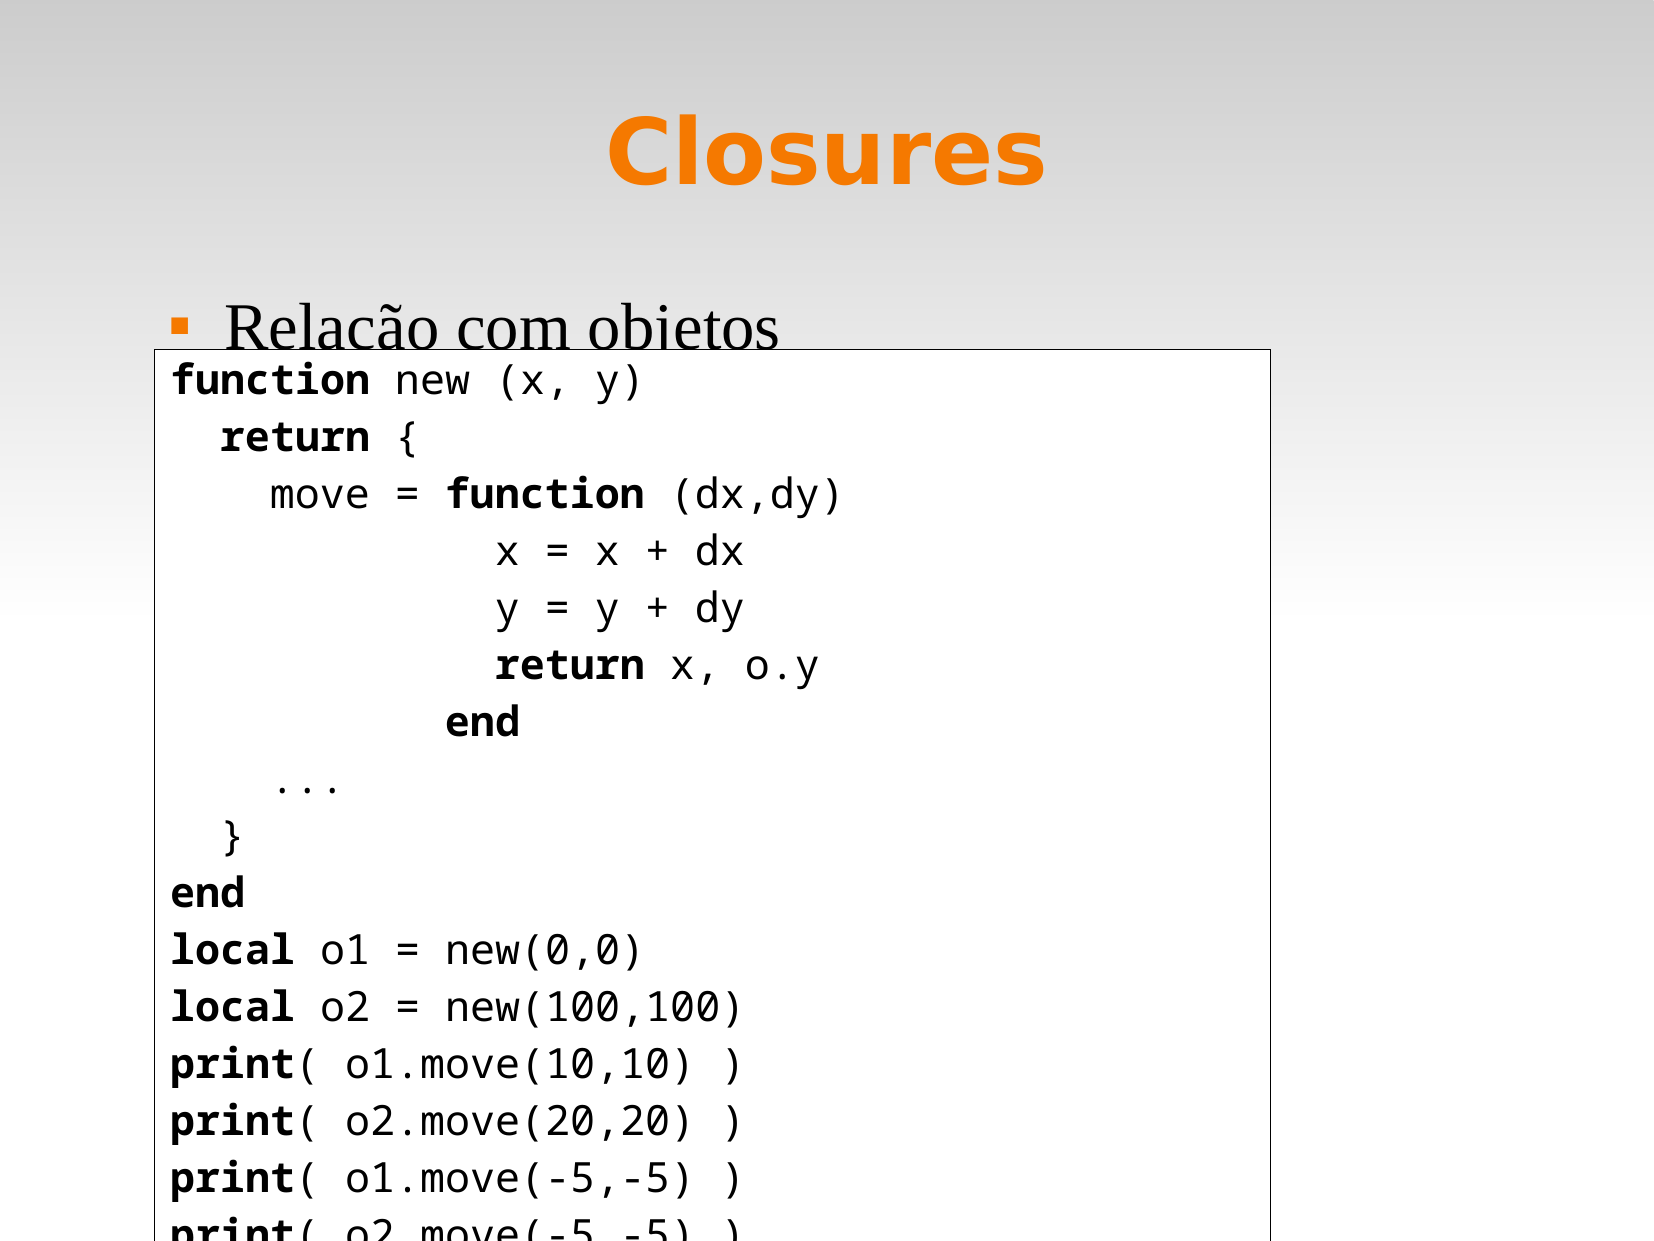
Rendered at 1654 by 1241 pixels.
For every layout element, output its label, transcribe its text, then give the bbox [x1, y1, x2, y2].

title Closures [82, 49, 1571, 257]
list Relação com objetos [82, 290, 1571, 1109]
text_box function new (x, y) return { move = function (dx,dy) x = x + dx y = y + dy return x, o.y end ... } end local o1 = new(0,0) local o2 = new(100,100) print( o1.move(10,10) ) print( o2.move(20,20) ) print( o1.move(-5,-5) ) print( o2.move(-5,-5) ) [154, 398, 1271, 1214]
